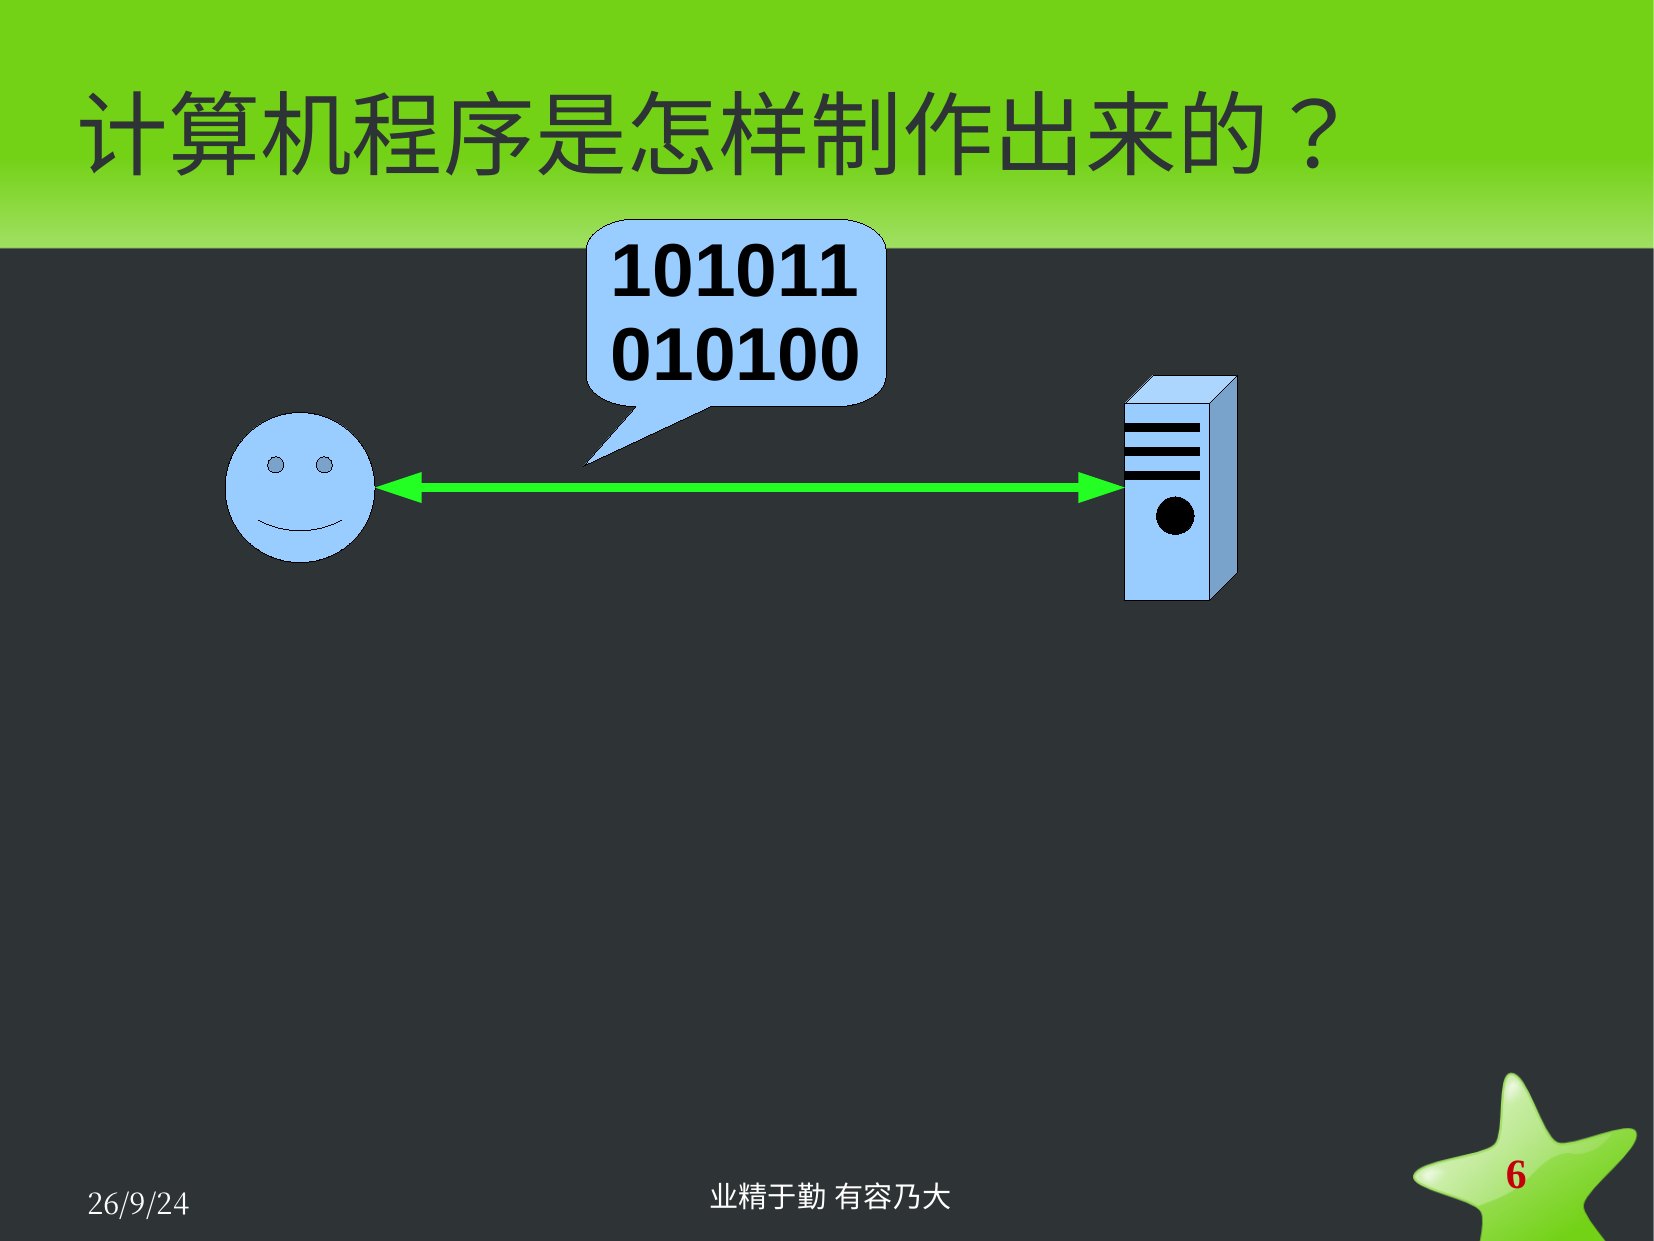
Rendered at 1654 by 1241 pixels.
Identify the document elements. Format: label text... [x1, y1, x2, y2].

picture [0, 0, 1654, 1241]
title 计算机程序是怎样制作出来的？ [76, 29, 1565, 237]
text_box [1124, 375, 1238, 601]
text_box 101011 010100 [583, 219, 887, 467]
text_box [225, 412, 376, 563]
